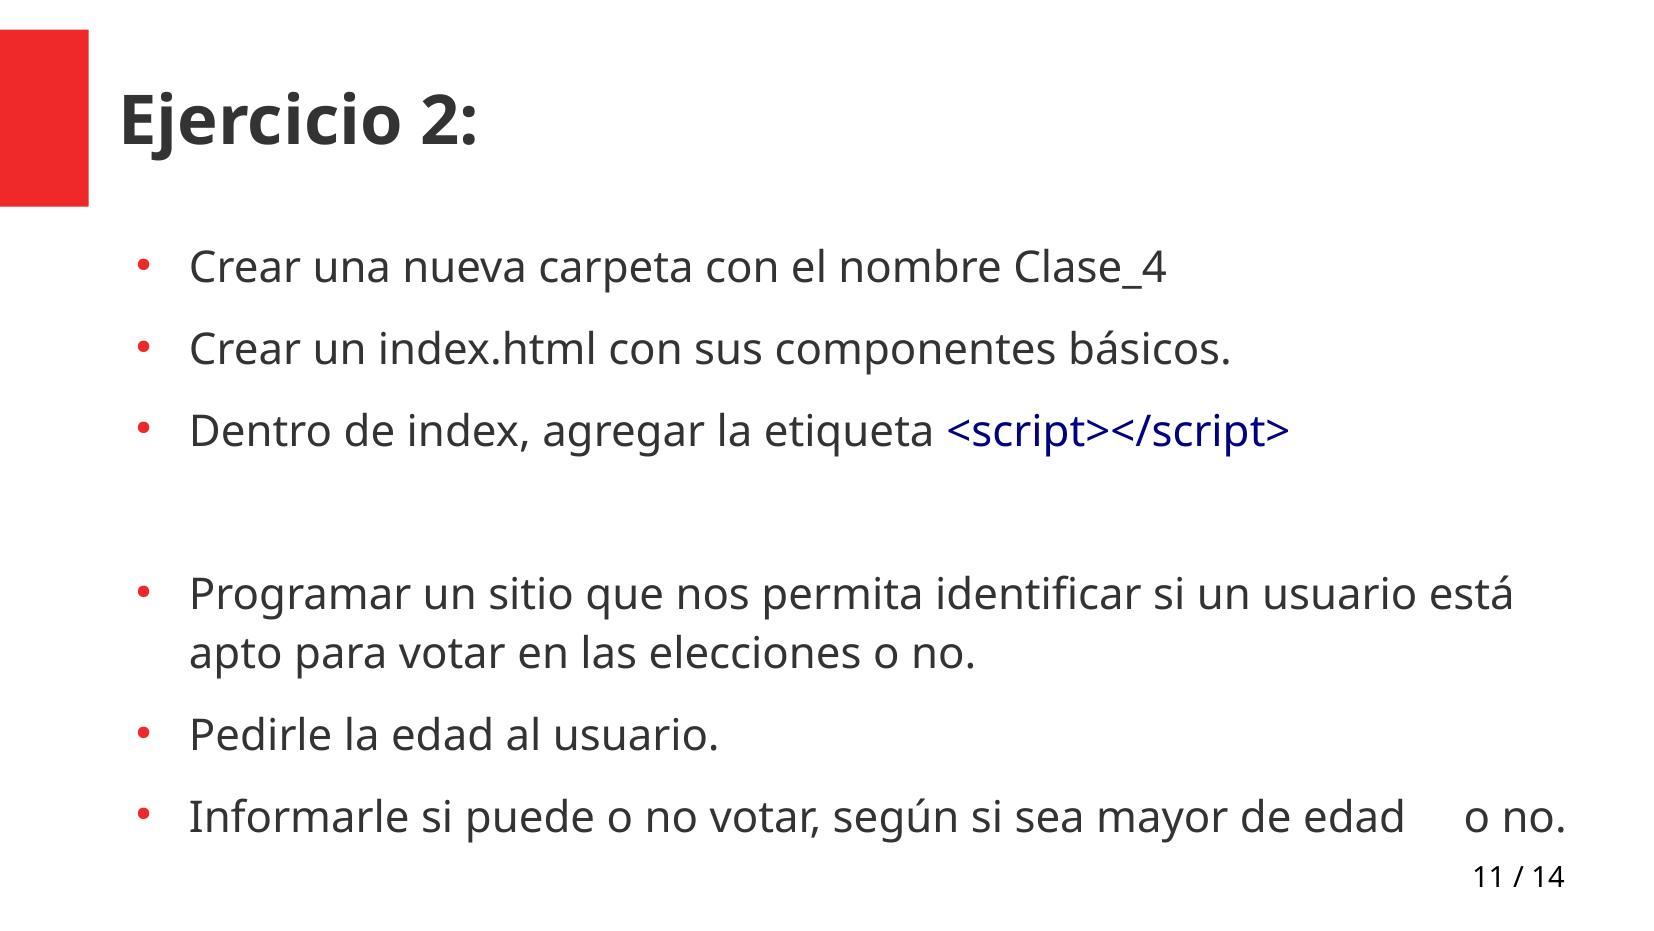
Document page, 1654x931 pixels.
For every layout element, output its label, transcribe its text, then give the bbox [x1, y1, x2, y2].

list Crear una nueva carpeta con el nombre Clase_4 Crear un index.html con sus componentes básicos. Dentro de index, agregar la etiqueta <script></script> Programar un sitio que nos permita identificar si un usuario está apto para votar en las elecciones o no. Pedirle la edad al usuario. Informarle si puede o no votar, según si sea mayor de edad o no. [118, 236, 1595, 798]
title Ejercicio 2: [118, 29, 1595, 207]
